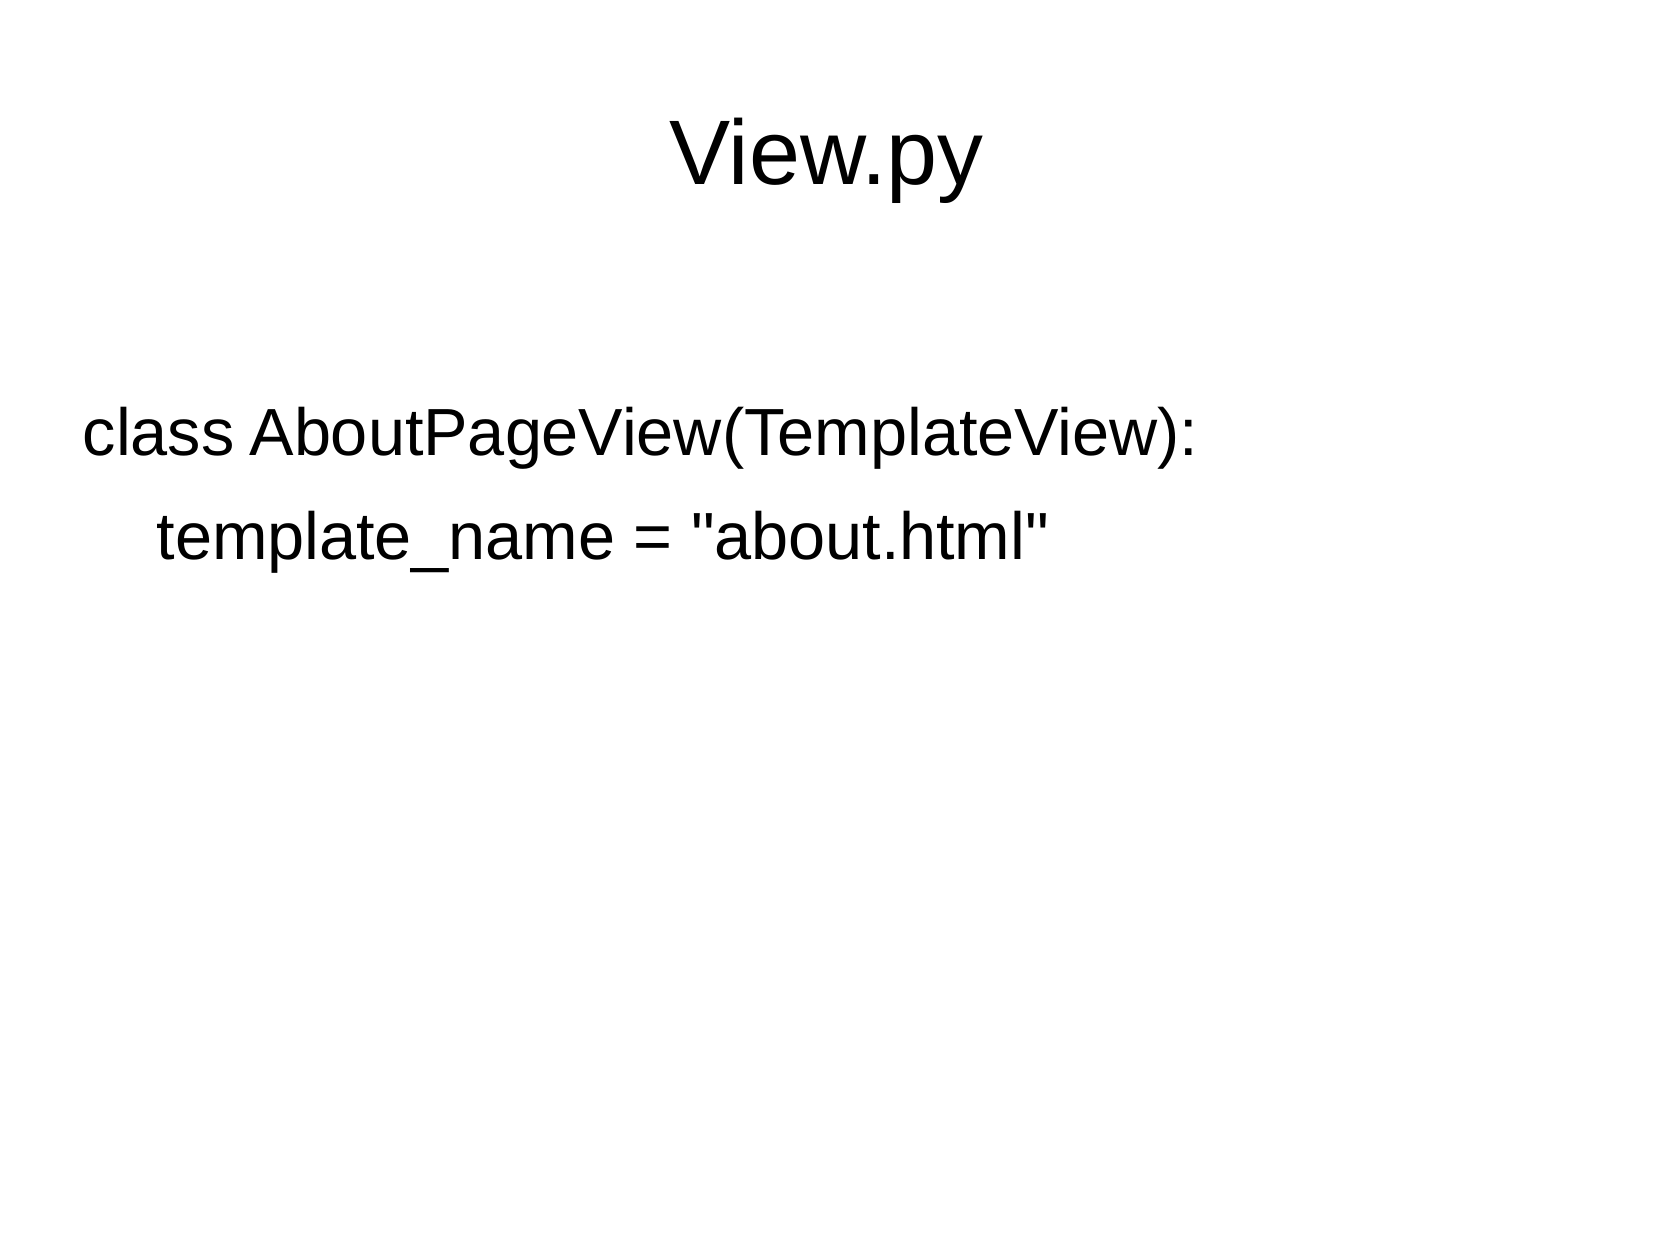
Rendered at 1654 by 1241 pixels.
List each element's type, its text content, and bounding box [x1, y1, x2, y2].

list class AboutPageView(TemplateView): template_name = "about.html" [82, 290, 1571, 1010]
title View.py [82, 49, 1571, 257]
